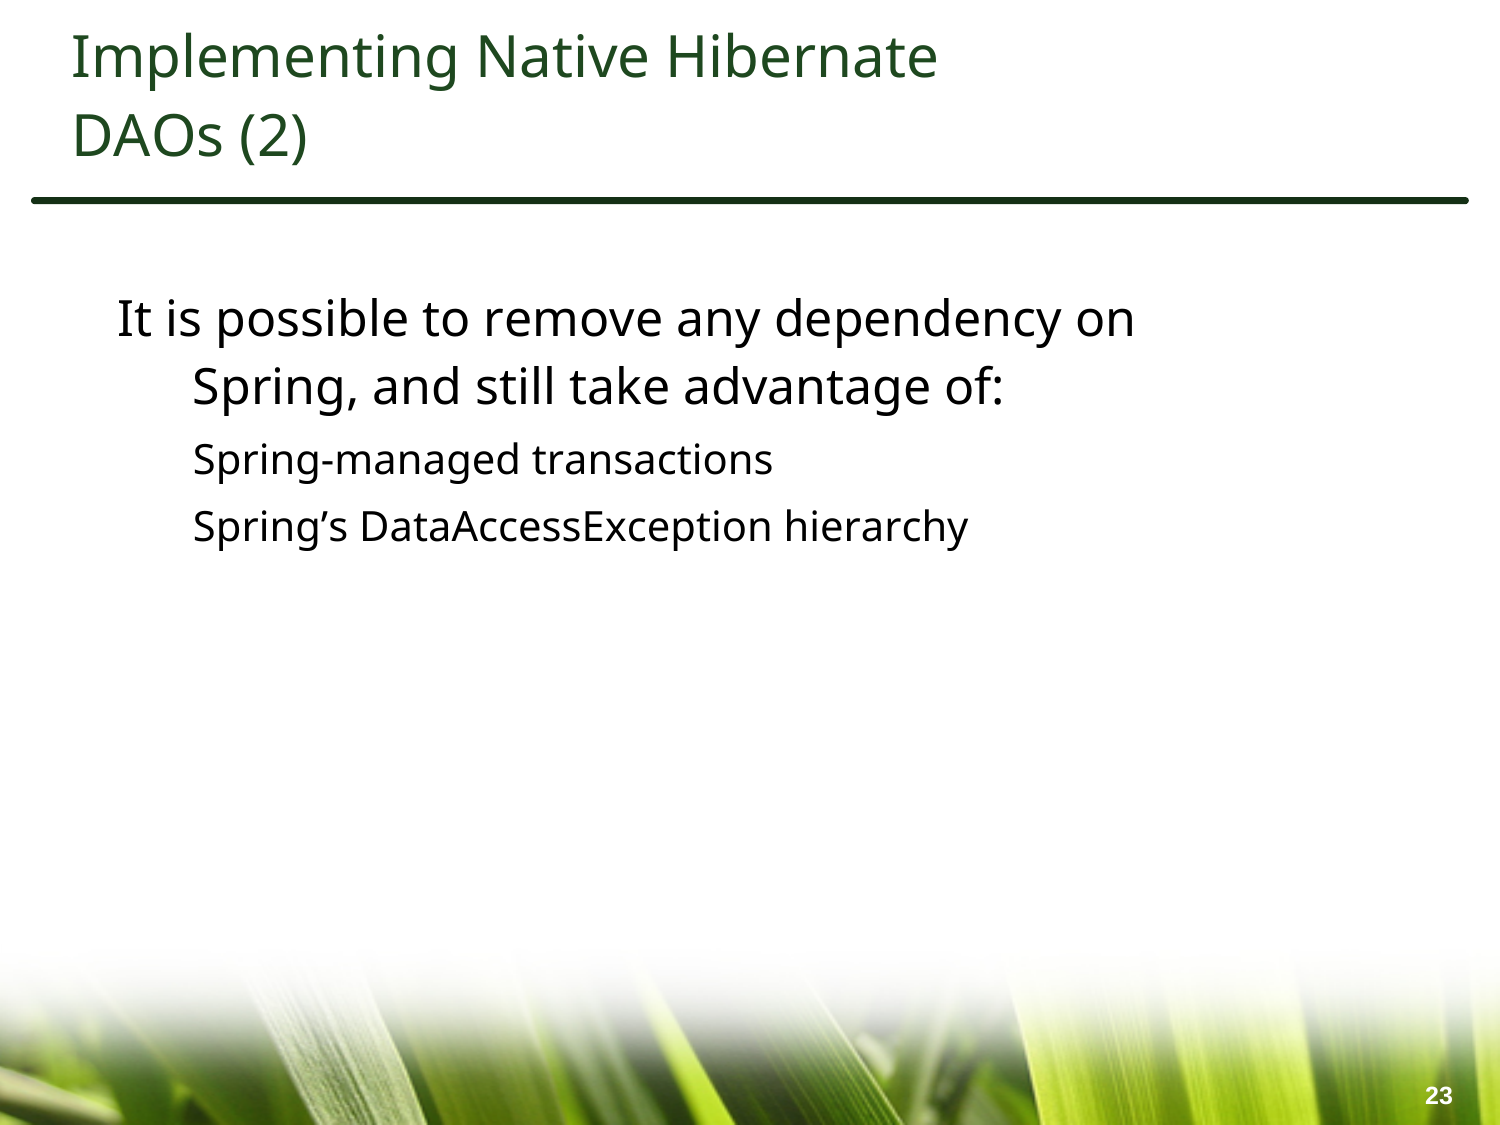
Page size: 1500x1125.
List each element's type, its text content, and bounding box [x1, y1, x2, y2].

picture [0, 944, 1500, 1125]
list It is possible to remove any dependency on Spring, and still take advantage of: Spring-managed transactions Spring’s DataAccessException hierarchy [103, 275, 1394, 938]
title Implementing Native Hibernate DAOs (2) [56, 13, 1089, 176]
